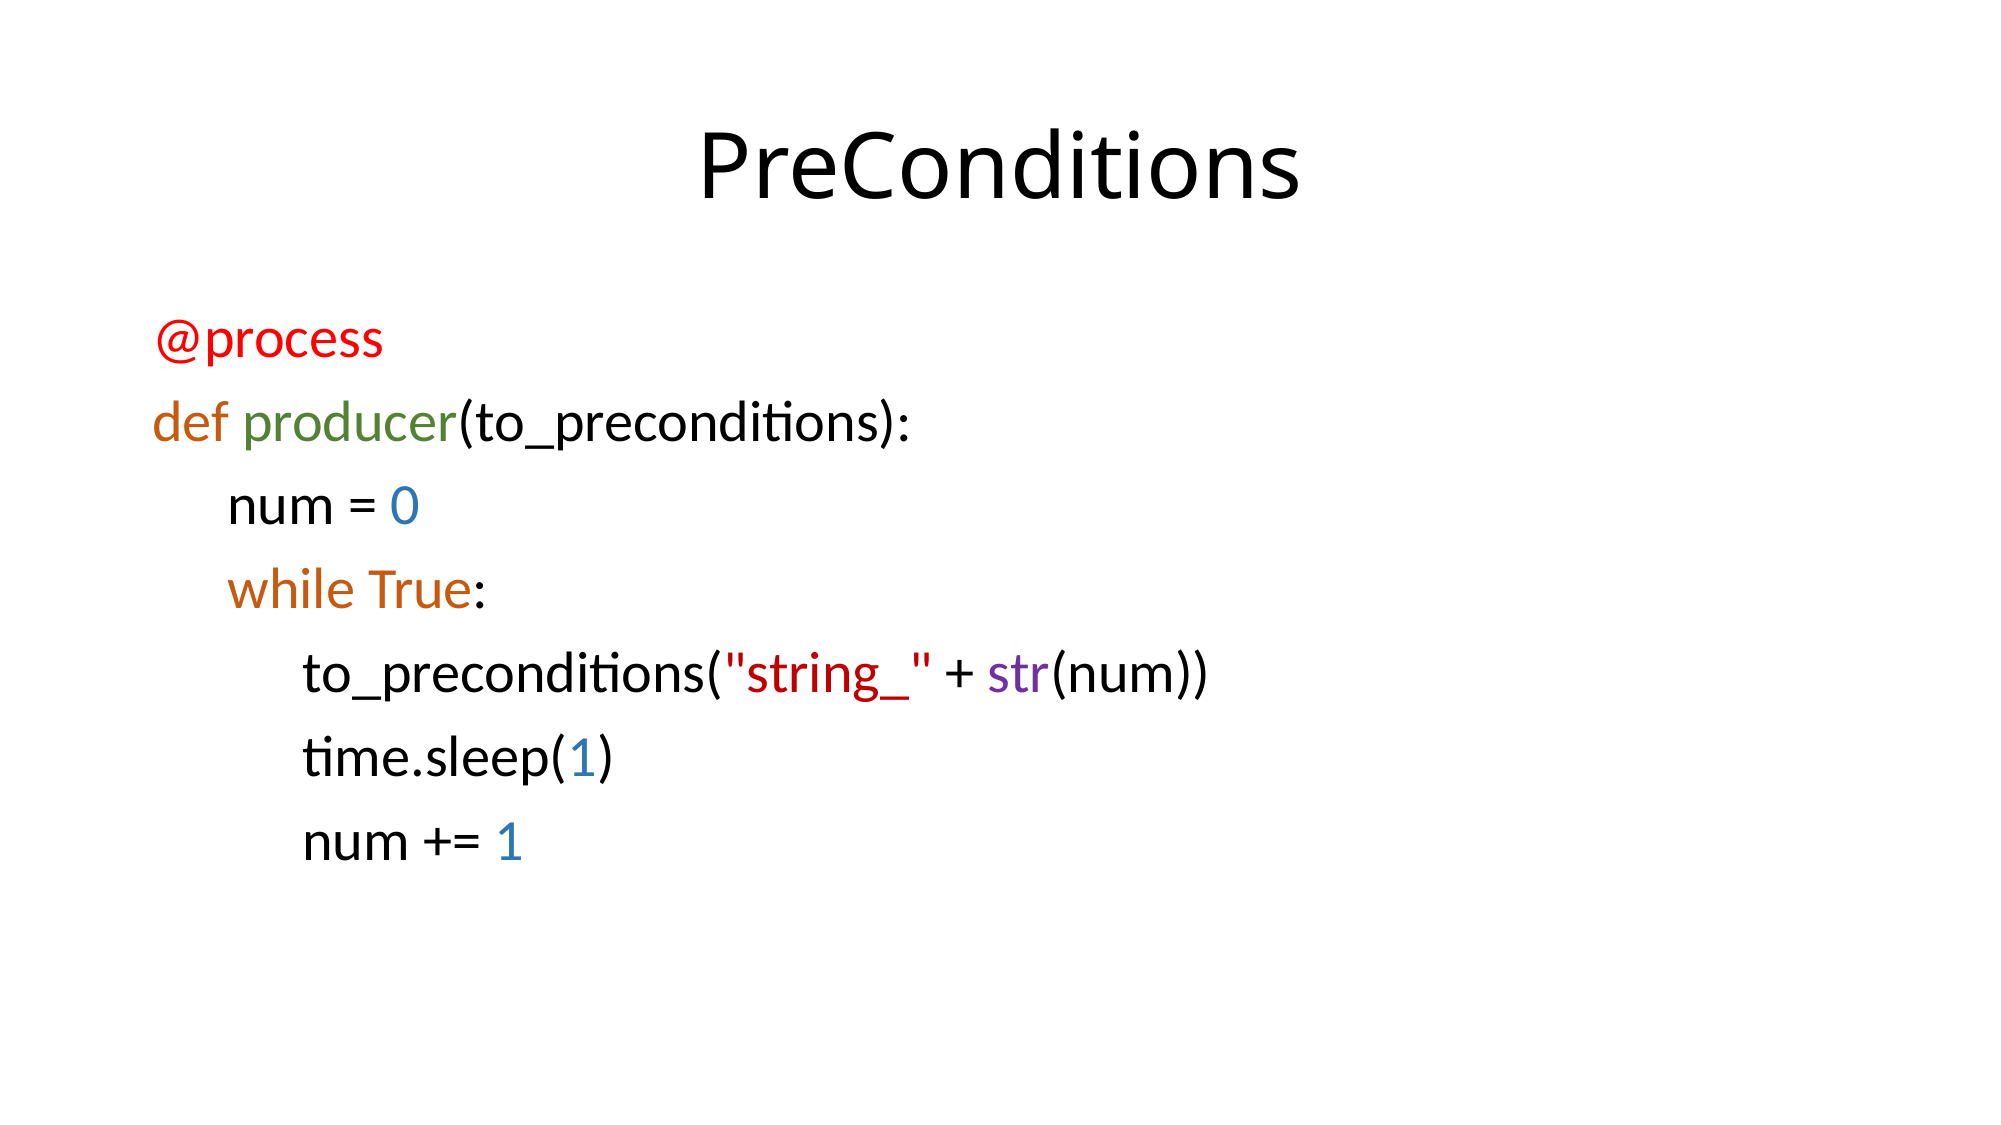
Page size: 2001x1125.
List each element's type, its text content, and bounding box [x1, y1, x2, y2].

list @process def producer(to_preconditions): num = 0 while True: to_preconditions("string_" + str(num)) time.sleep(1) num += 1 [137, 299, 1863, 1014]
title PreConditions [137, 59, 1863, 278]
